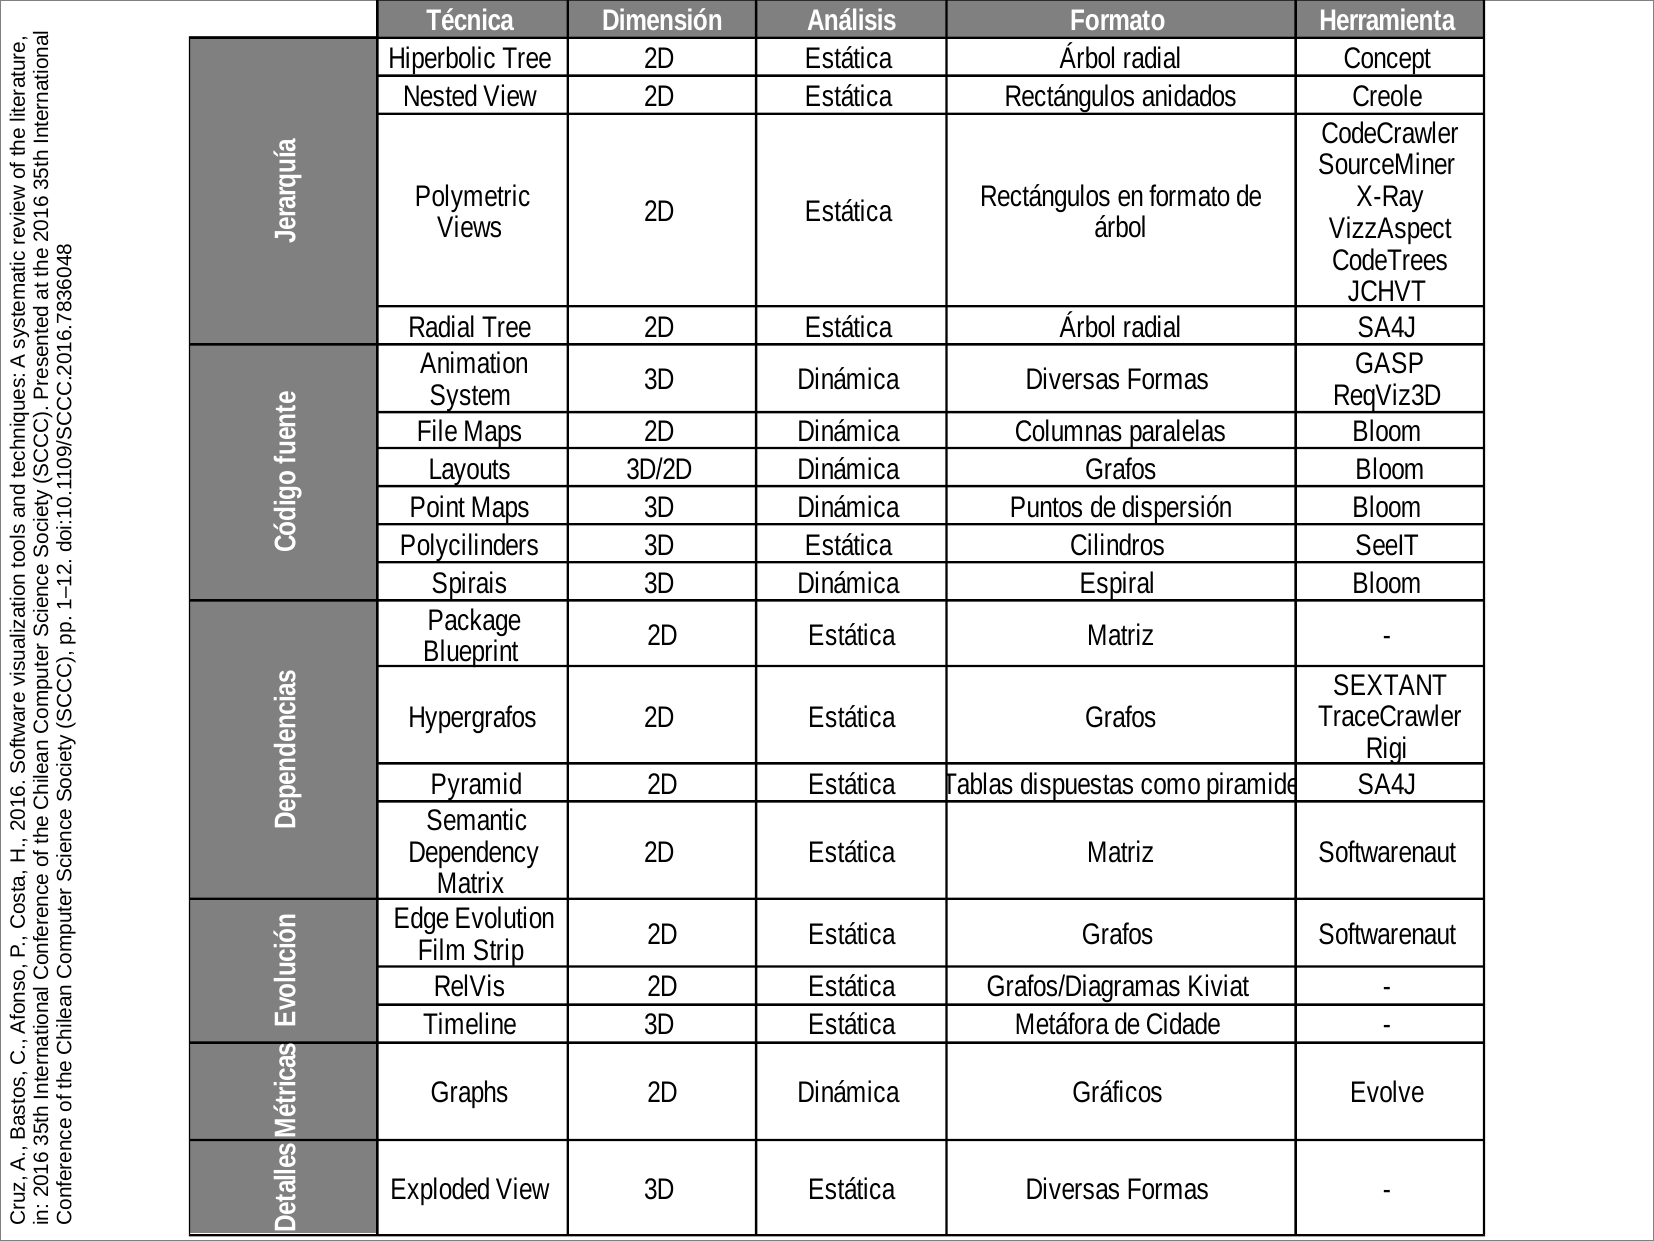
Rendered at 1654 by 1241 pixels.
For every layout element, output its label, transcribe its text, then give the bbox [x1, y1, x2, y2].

text_box Cruz, A., Bastos, C., Afonso, P., Costa, H., 2016. Software visualization tools and techniques: A systematic review of the literature, in: 2016 35th International Conference of the Chilean Computer Science Society (SCCC). Presented at the 2016 35th International Conference of the Chilean Computer Science Society (SCCC), pp. 1–12. doi:10.1109/SCCC.2016.7836048 [0, 0, 83, 1241]
text_box [83, 0, 1654, 1241]
chart [188, 0, 1489, 1239]
